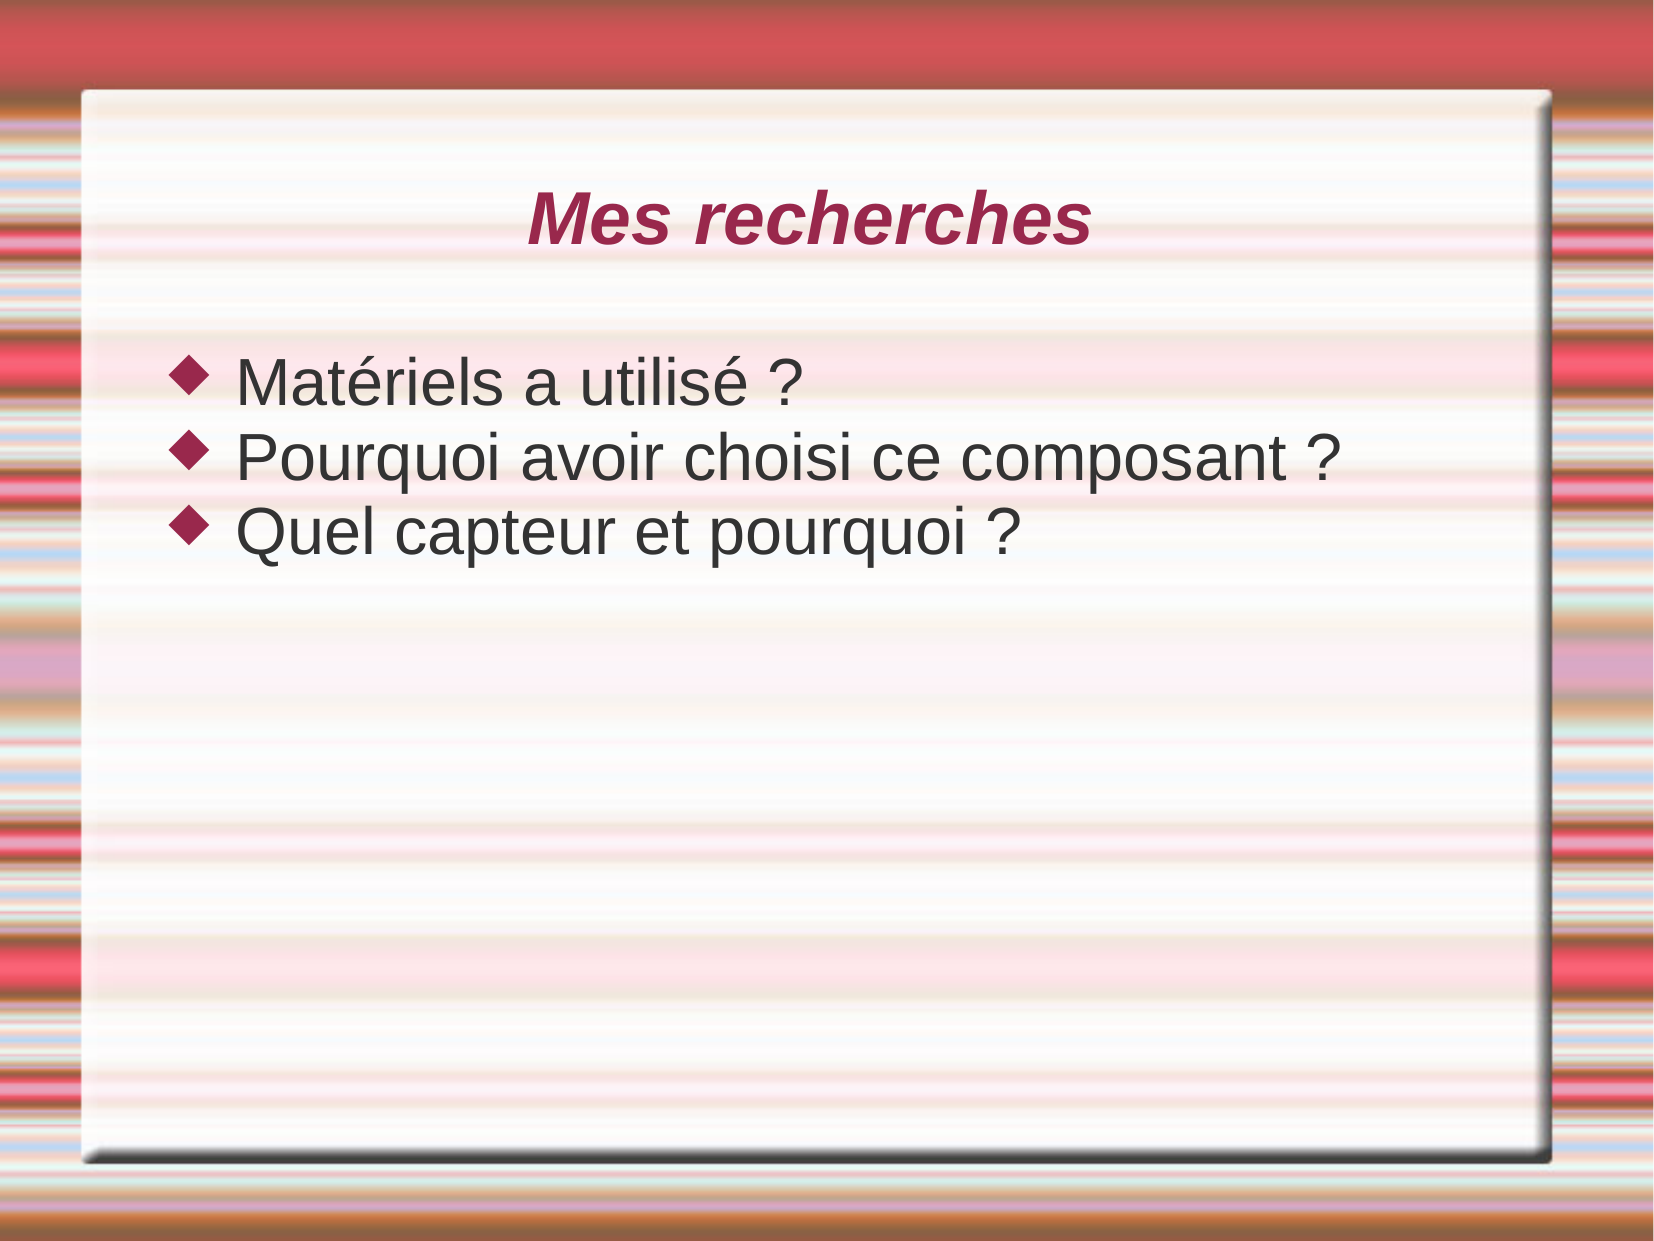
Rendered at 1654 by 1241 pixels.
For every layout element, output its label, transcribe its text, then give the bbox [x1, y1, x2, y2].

title Mes recherches [88, 114, 1534, 322]
picture [0, 0, 1654, 1241]
list Matériels a utilisé ? Pourquoi avoir choisi ce composant ? Quel capteur et pourquoi ? [152, 344, 1534, 1127]
